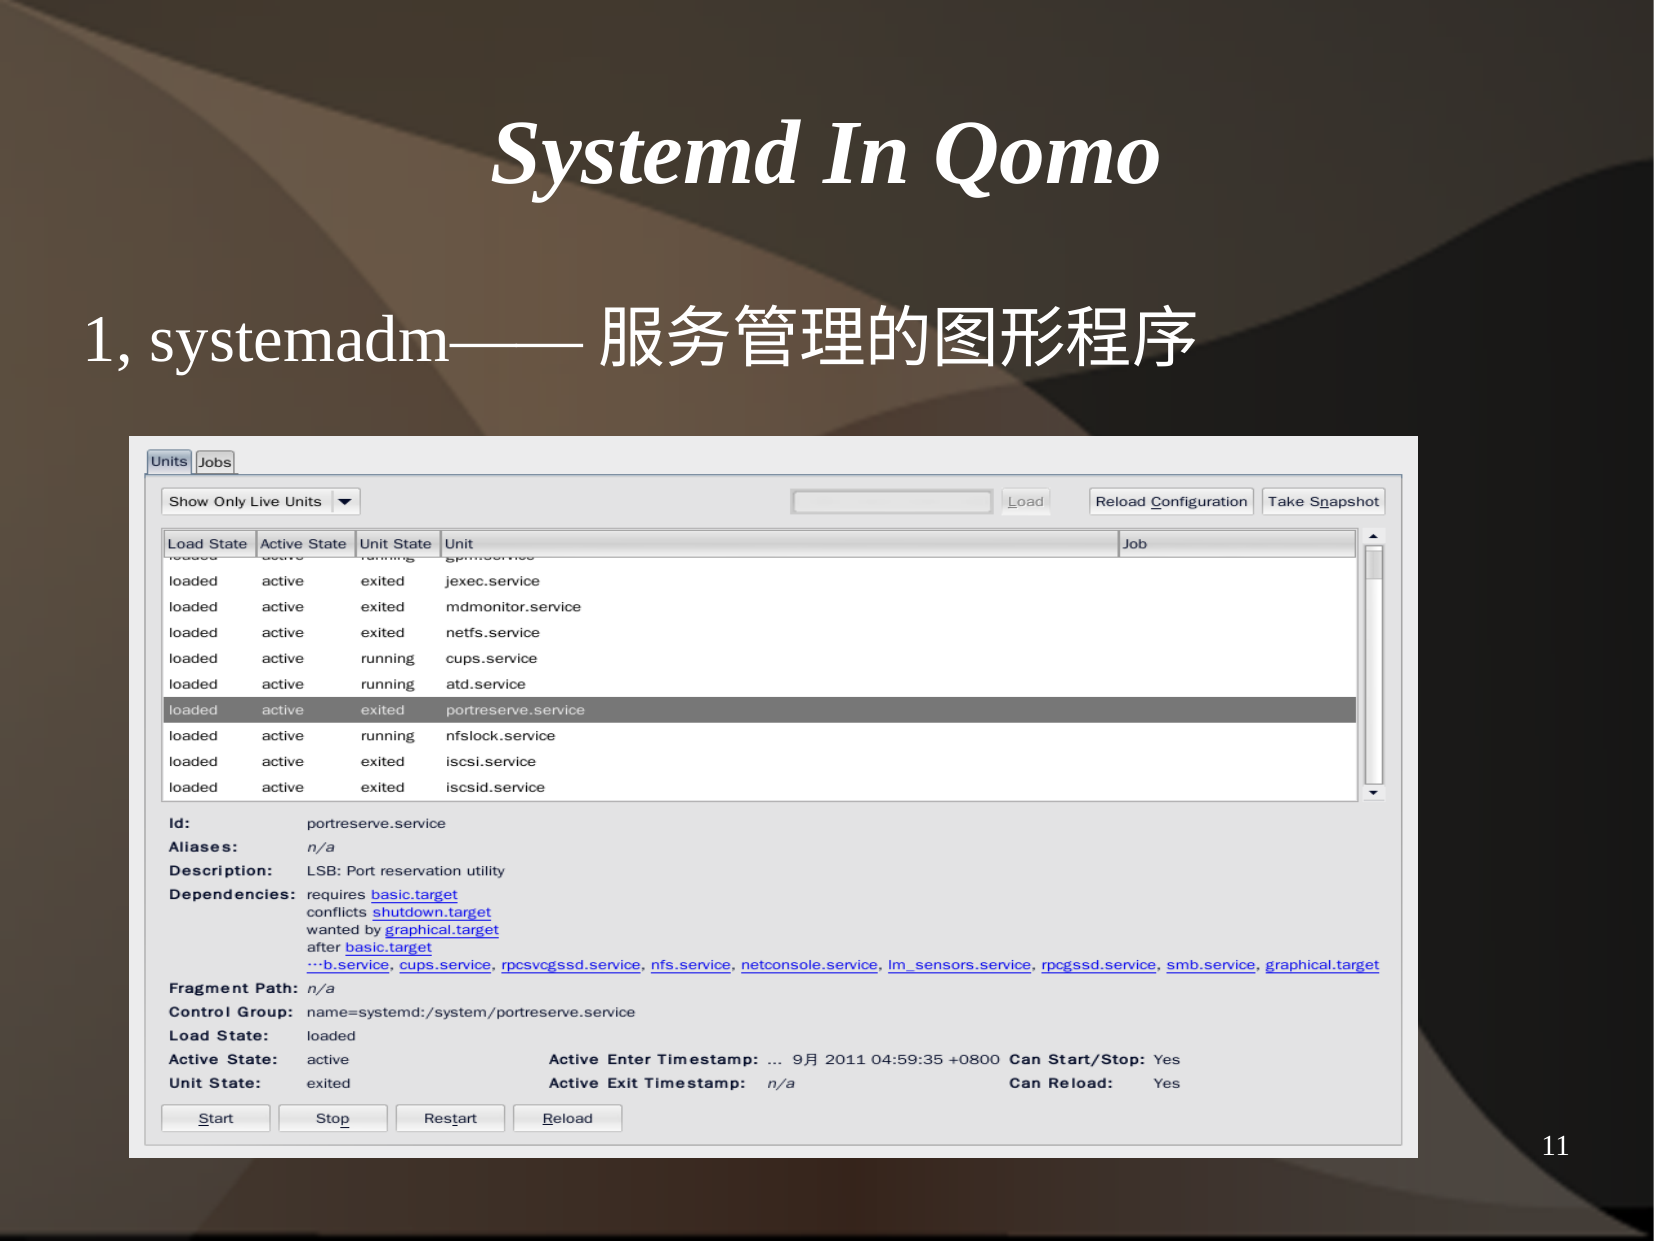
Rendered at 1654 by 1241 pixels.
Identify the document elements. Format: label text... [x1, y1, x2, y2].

list 1, systemadm——服务管理的图形程序 [82, 290, 1571, 1109]
picture [0, 0, 1654, 1241]
title Systemd In Qomo [82, 49, 1571, 257]
